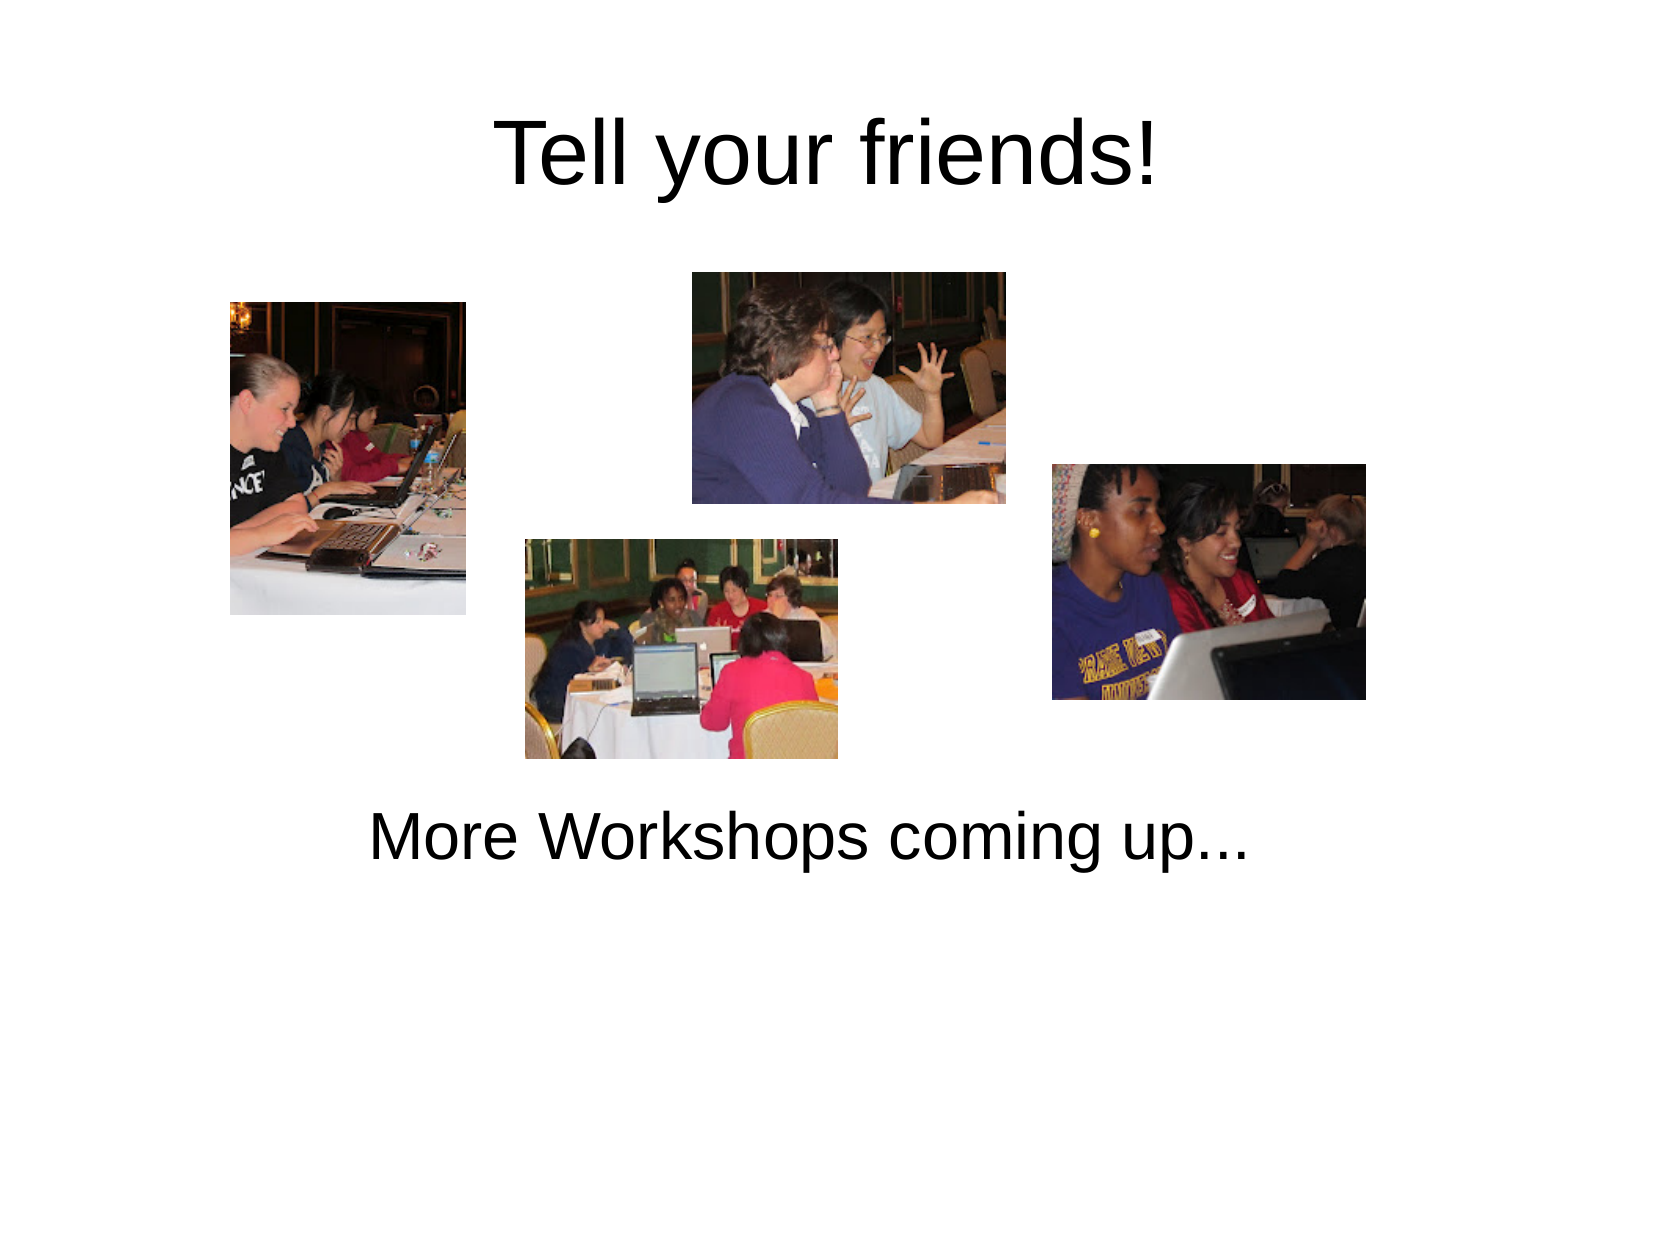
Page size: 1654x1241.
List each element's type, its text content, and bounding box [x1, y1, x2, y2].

picture [525, 539, 838, 759]
picture [692, 272, 1006, 504]
picture [230, 302, 466, 616]
picture [1052, 464, 1366, 700]
subtitle More Workshops coming up... [82, 290, 1538, 1010]
title Tell your friends! [82, 49, 1571, 257]
